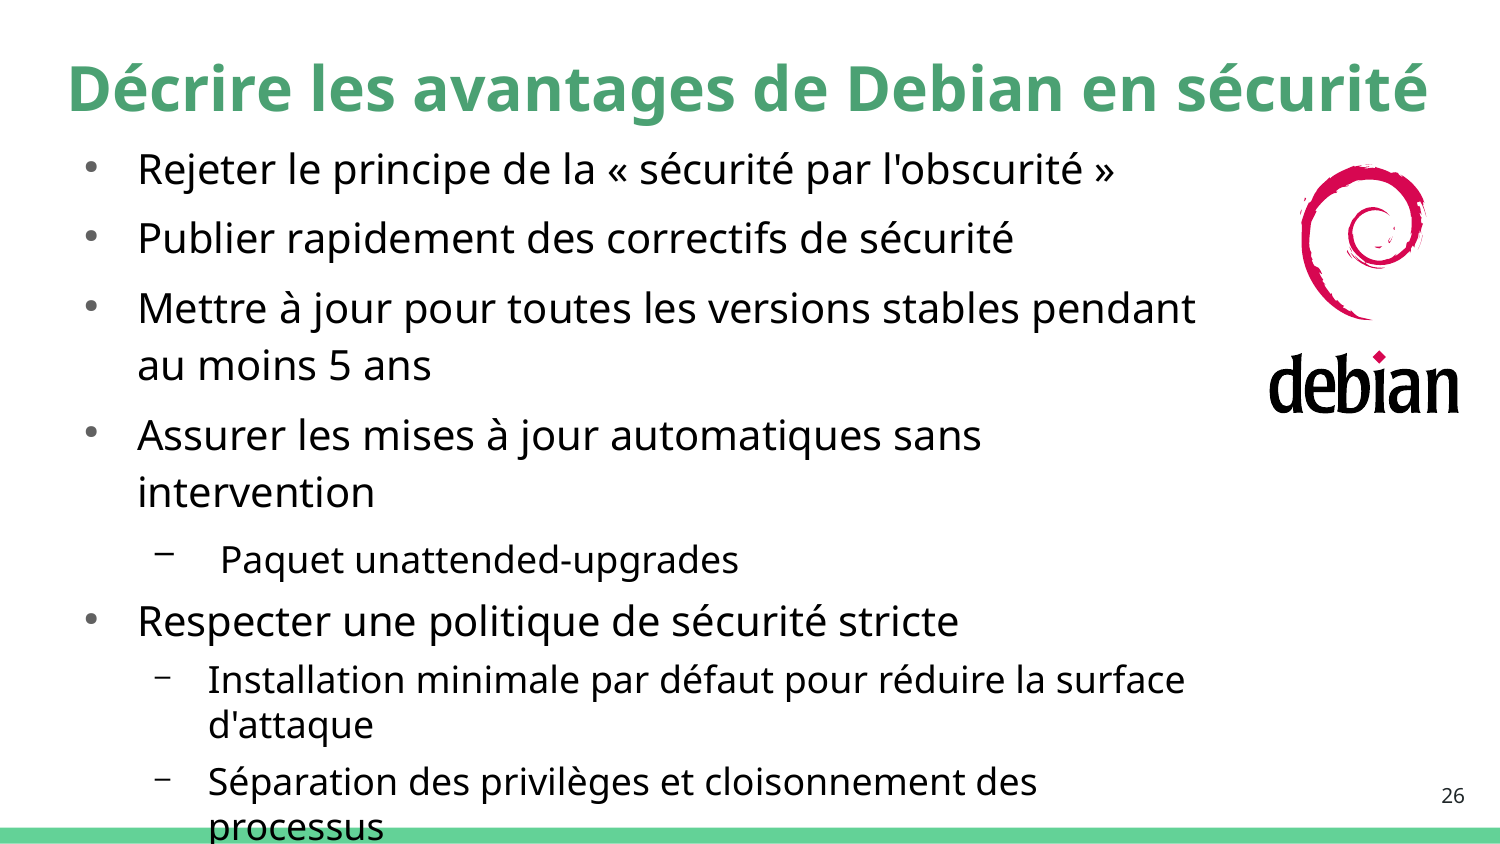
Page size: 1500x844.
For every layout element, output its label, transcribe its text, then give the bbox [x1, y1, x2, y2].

title Décrire les avantages de Debian en sécurité [51, 23, 1477, 117]
picture [1269, 164, 1459, 414]
text_box <numéro> [1389, 764, 1480, 830]
list Rejeter le principe de la « sécurité par l'obscurité » Publier rapidement des correctifs de sécurité Mettre à jour pour toutes les versions stables pendant au moins 5 ans Assurer les mises à jour automatiques sans intervention Paquet unattended-upgrades Respecter une politique de sécurité stricte Installation minimale par défaut pour réduire la surface d'attaque Séparation des privilèges et cloisonnement des processus Audits de code réguliers et respect des bonnes pratiques [51, 120, 1241, 827]
